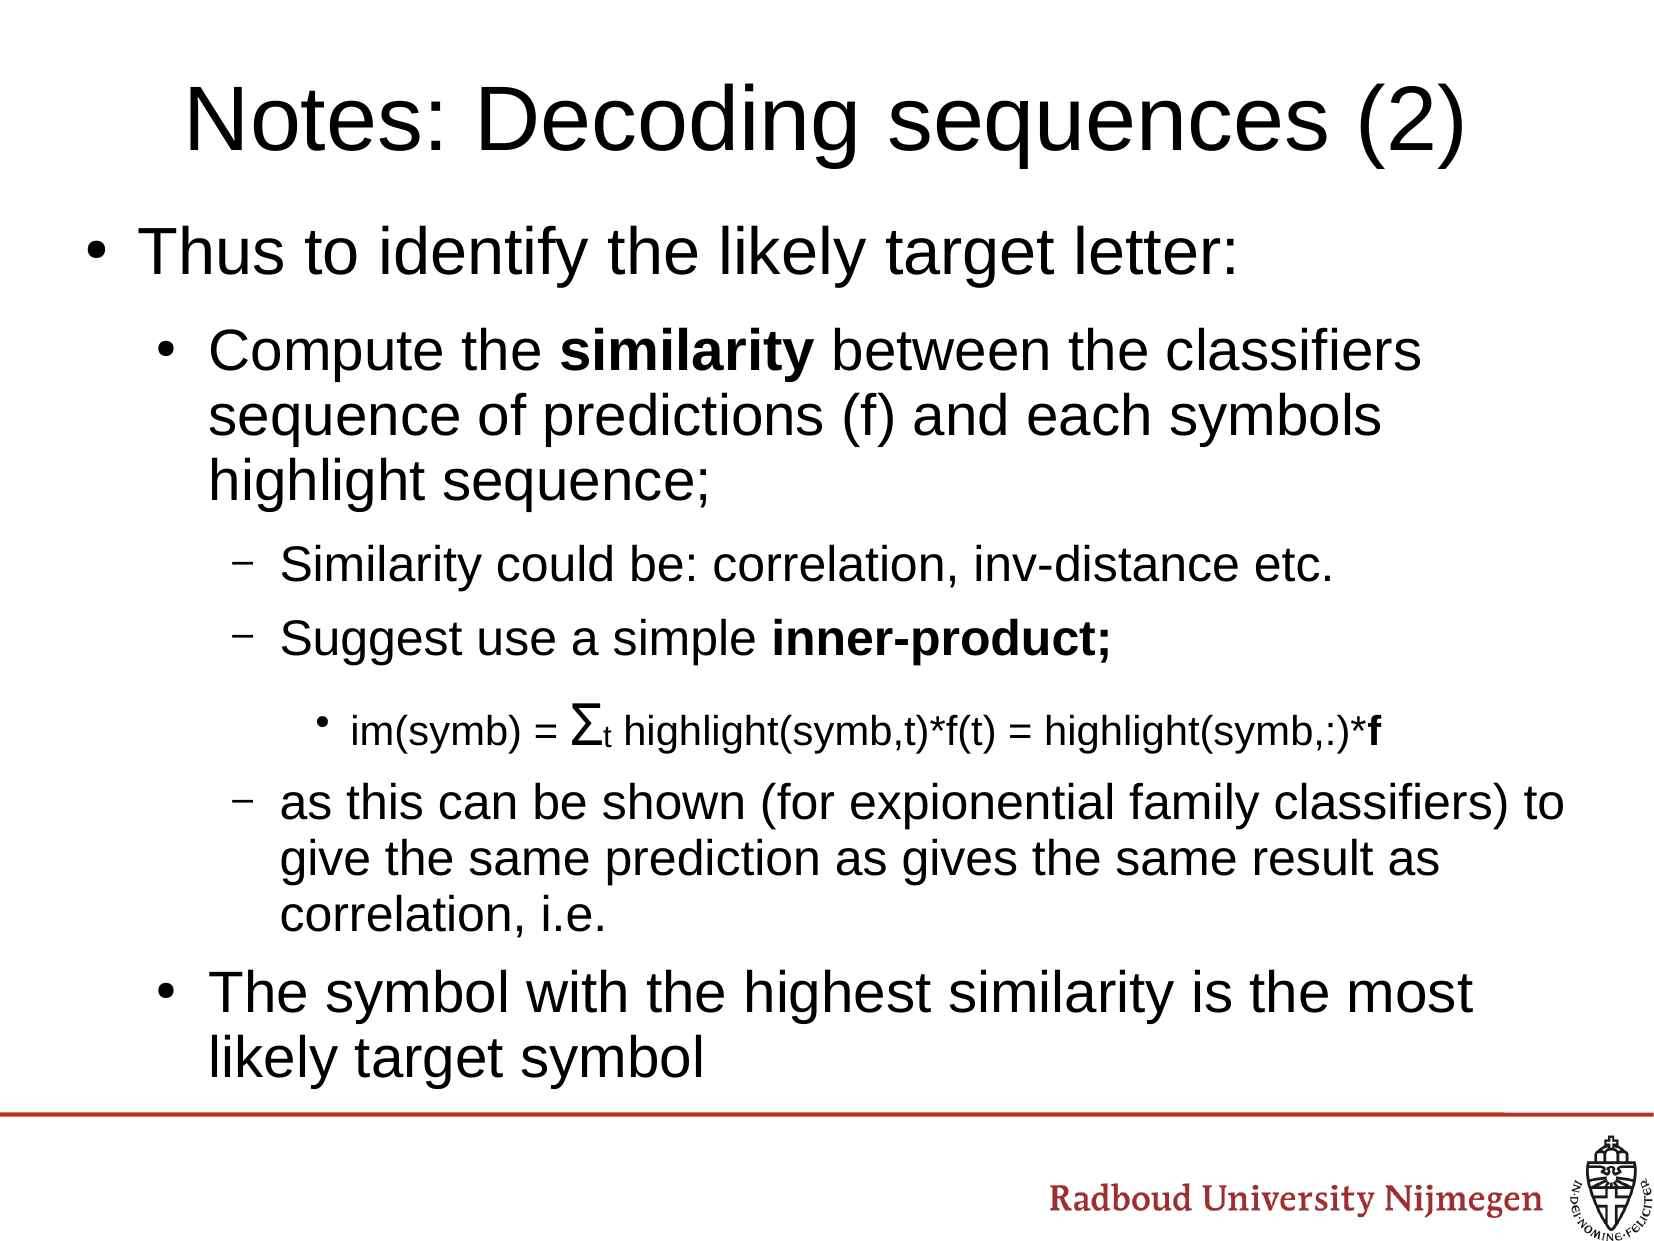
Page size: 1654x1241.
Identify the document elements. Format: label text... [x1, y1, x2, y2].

list Thus to identify the likely target letter: Compute the similarity between the classifiers sequence of predictions (f) and each symbols highlight sequence; Similarity could be: correlation, inv-distance etc. Suggest use a simple inner-product; im(symb) = Σt highlight(symb,t)*f(t) = highlight(symb,:)*f as this can be shown (for expionential family classifiers) to give the same prediction as gives the same result as correlation, i.e. The symbol with the highest similarity is the most likely target symbol [66, 213, 1611, 1139]
picture [1050, 1134, 1654, 1241]
title Notes: Decoding sequences (2) [82, 49, 1571, 189]
